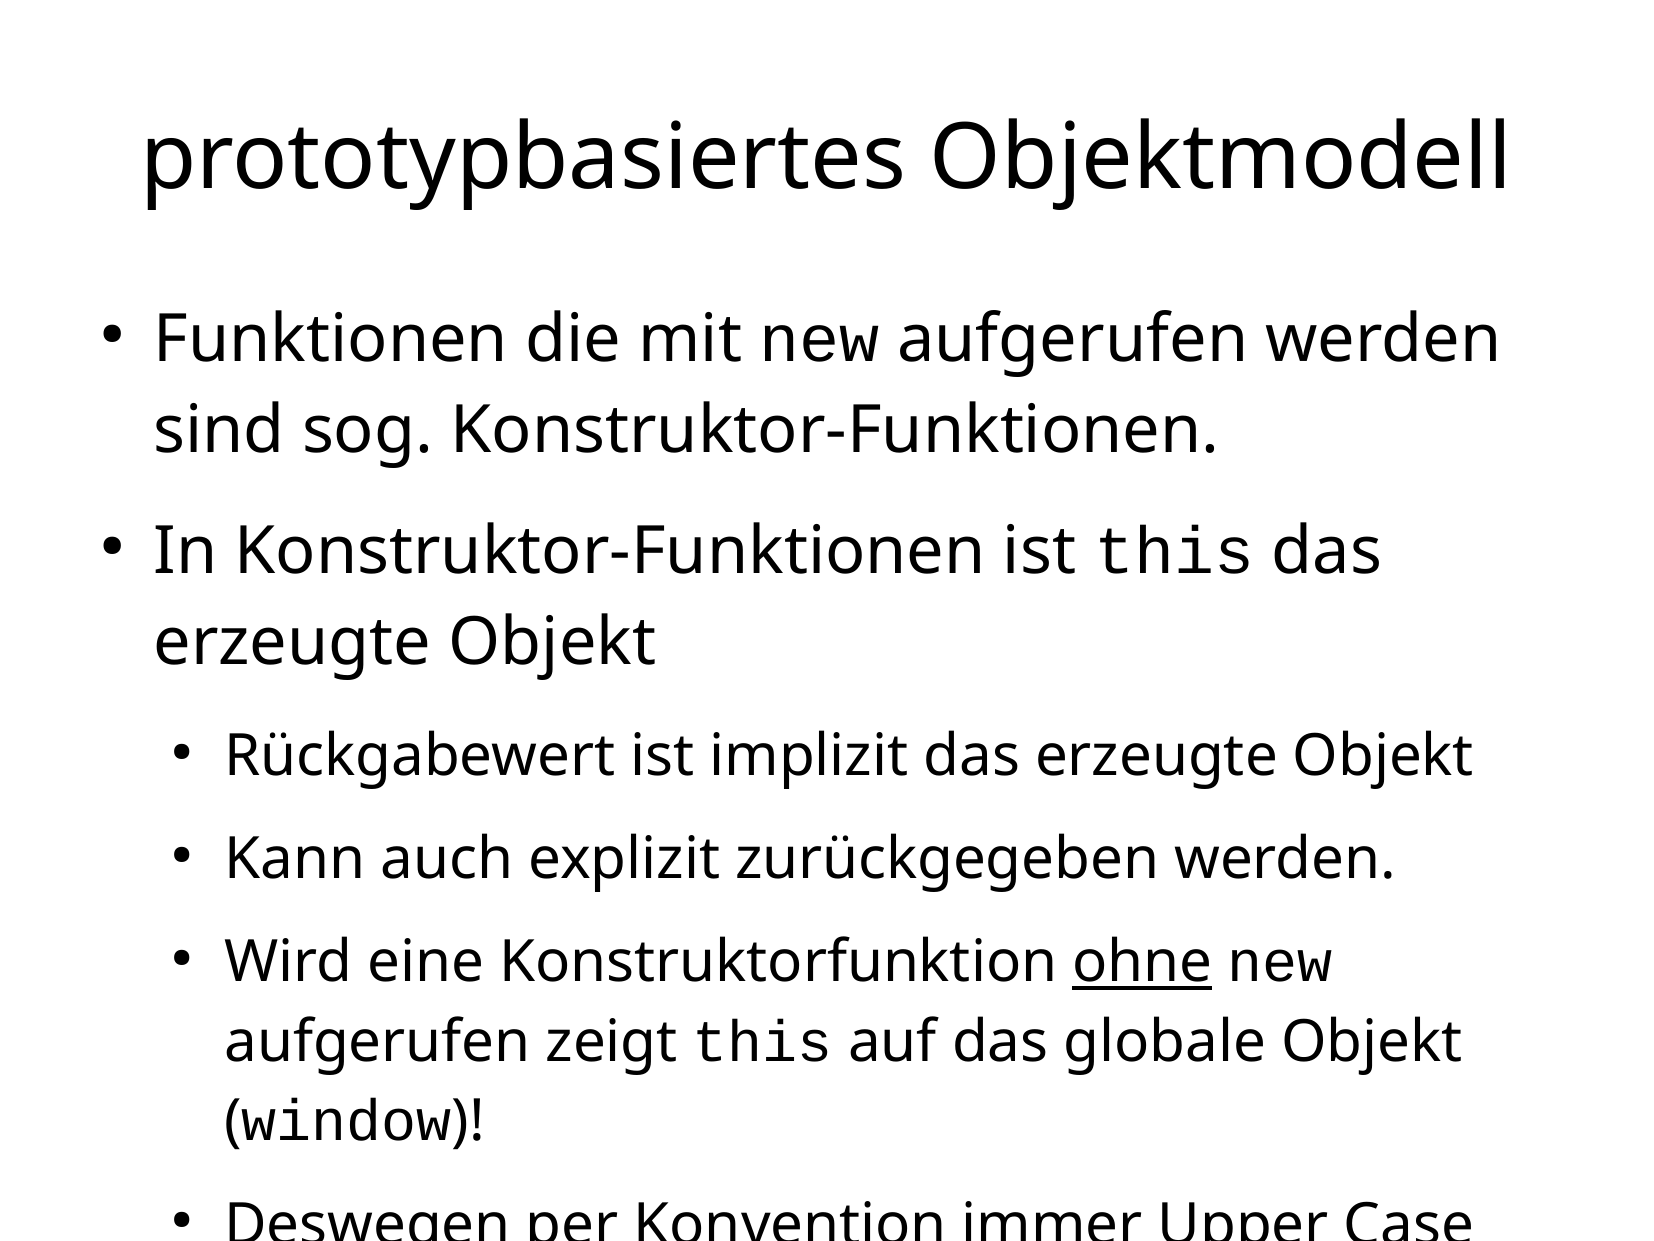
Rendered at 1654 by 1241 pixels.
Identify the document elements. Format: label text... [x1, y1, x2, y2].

title prototypbasiertes Objektmodell [82, 56, 1571, 250]
list Funktionen die mit new aufgerufen werden sind sog. Konstruktor-Funktionen. In Konstruktor-Funktionen ist this das erzeugte Objekt Rückgabewert ist implizit das erzeugte Objekt Kann auch explizit zurückgegeben werden. Wird eine Konstruktorfunktion ohne new aufgerufen zeigt this auf das globale Objekt (window)! Deswegen per Konvention immer Upper Case First! [82, 290, 1571, 1109]
